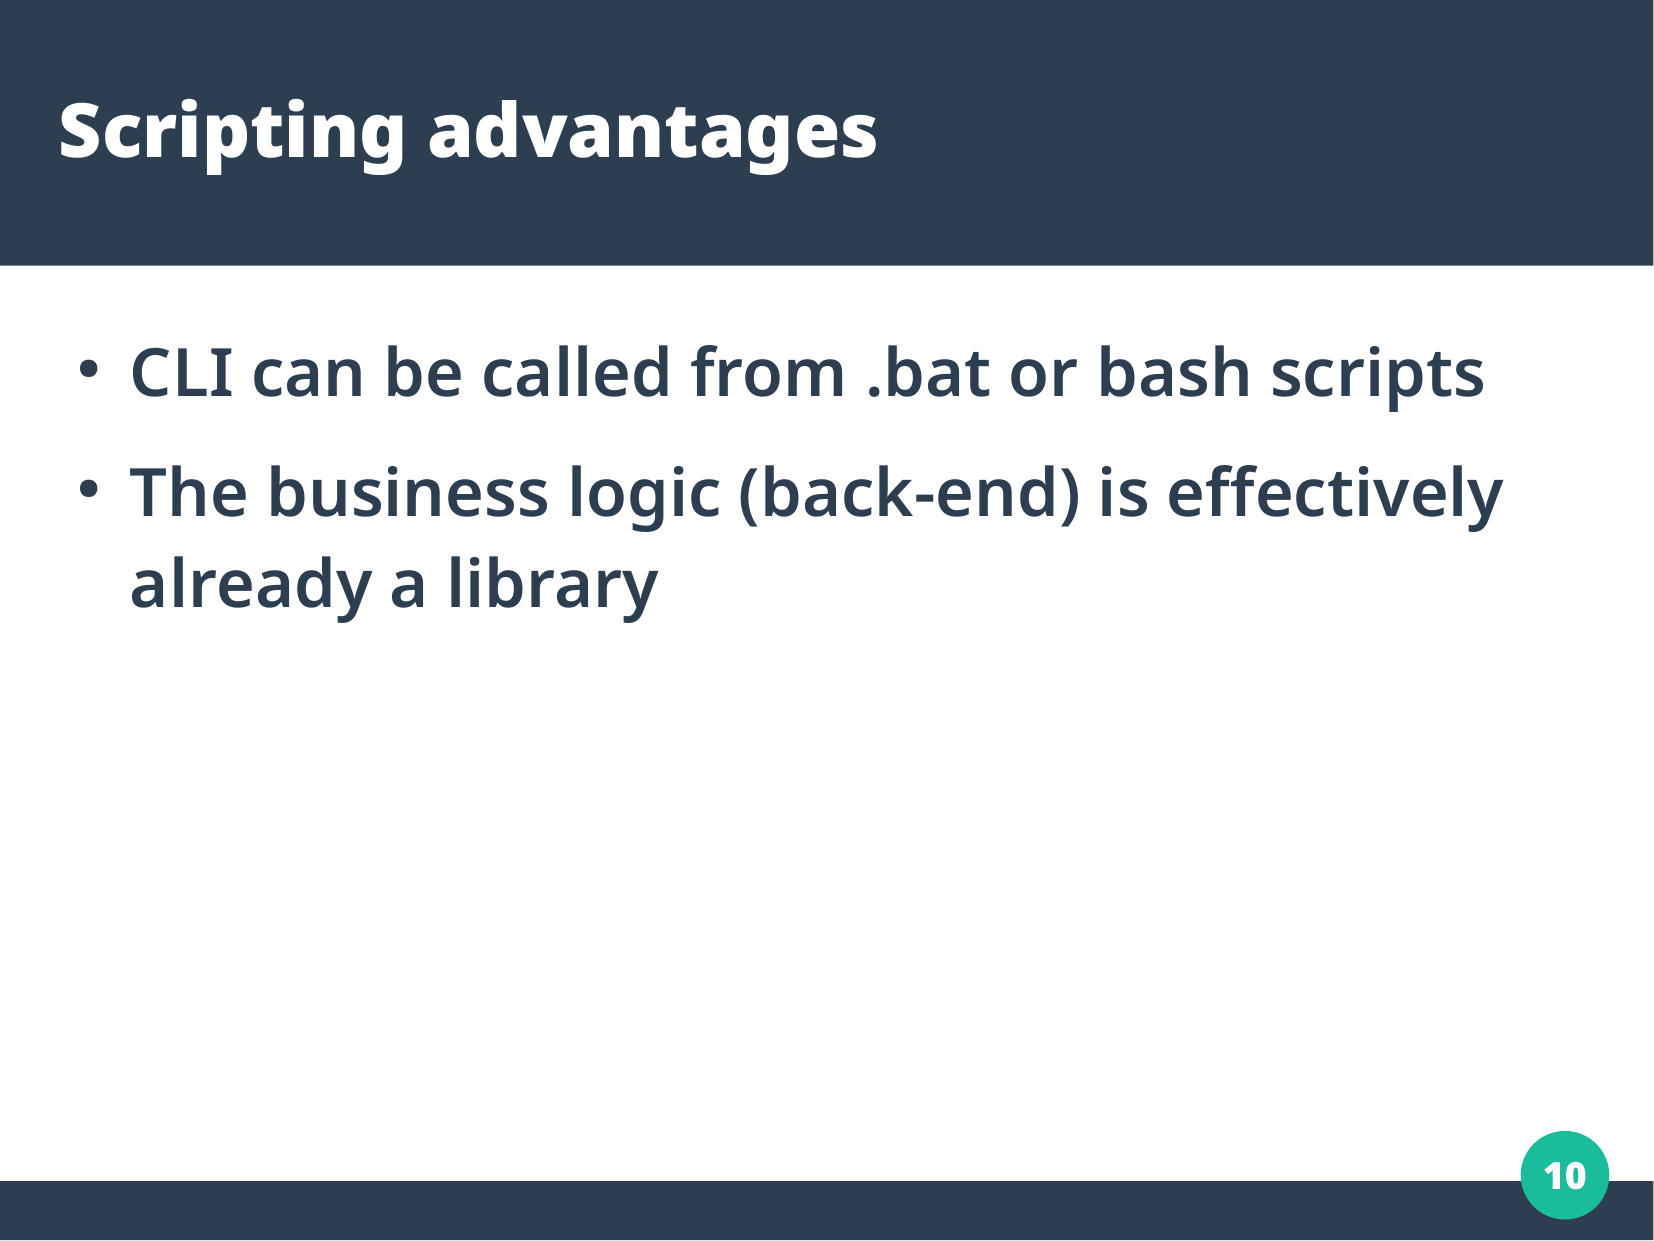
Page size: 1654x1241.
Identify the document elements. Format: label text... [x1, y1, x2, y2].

list CLI can be called from .bat or bash scripts The business logic (back-end) is effectively already a library [59, 324, 1595, 1152]
title Scripting advantages [59, 49, 1595, 207]
